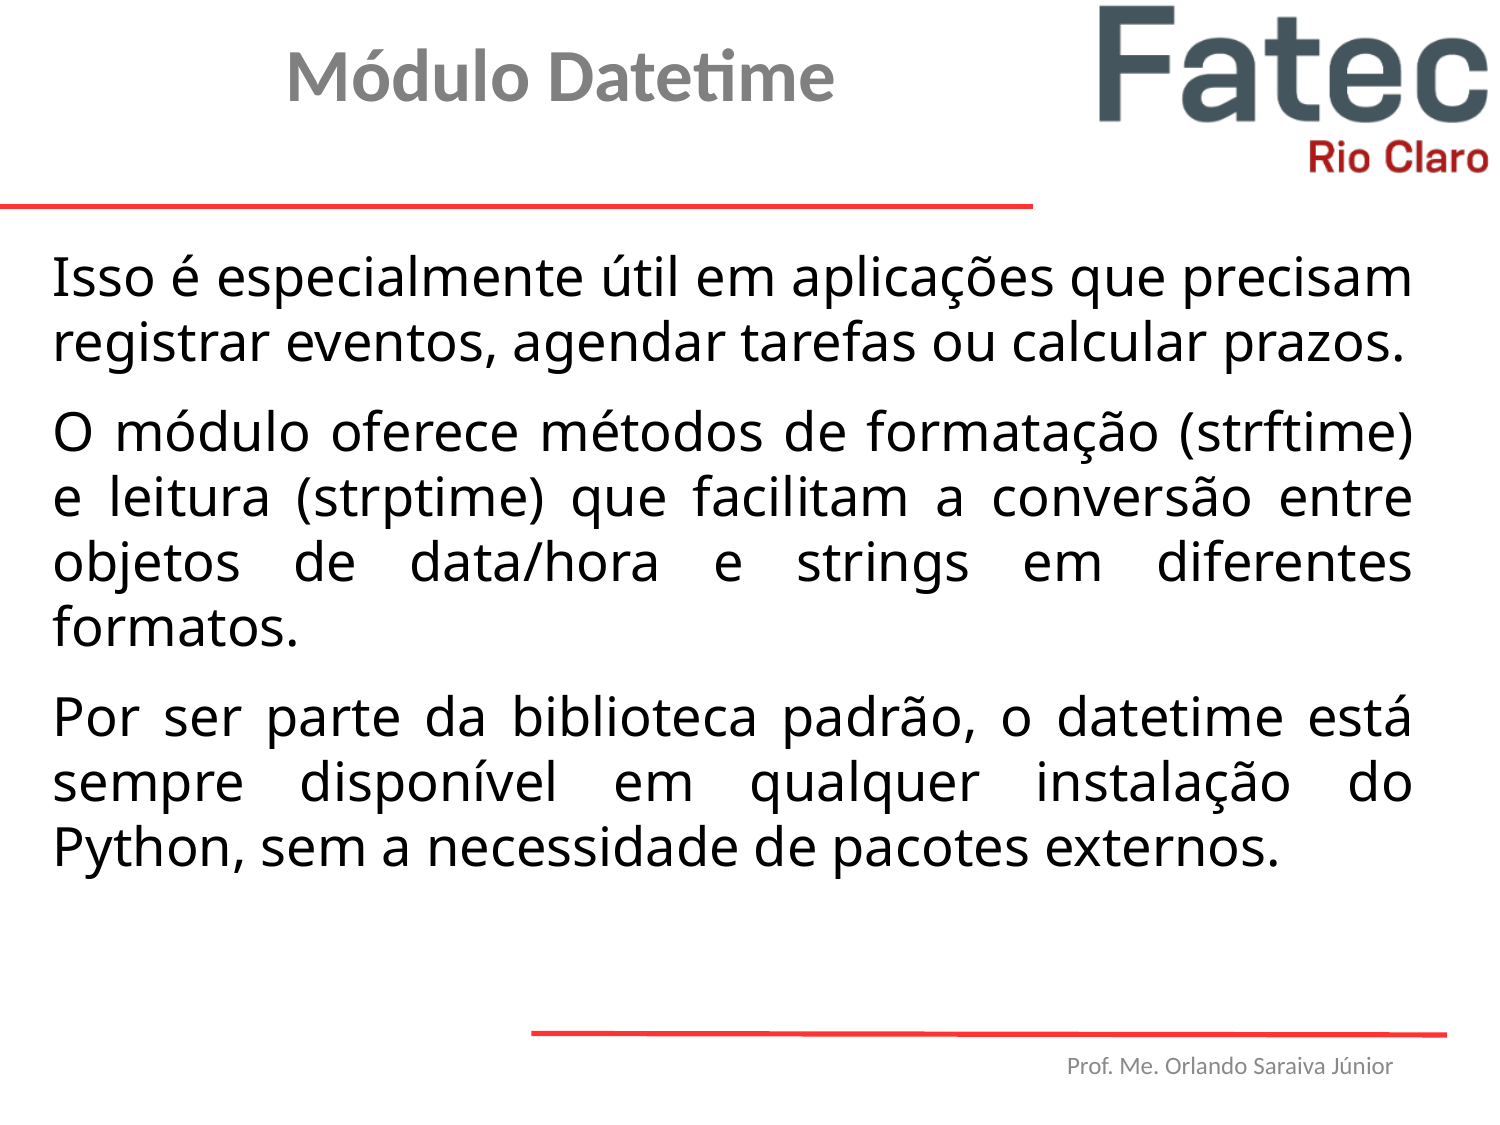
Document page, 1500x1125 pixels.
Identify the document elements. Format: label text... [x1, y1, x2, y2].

title Módulo Datetime [29, 19, 1093, 207]
picture [1095, 0, 1496, 180]
list Isso é especialmente útil em aplicações que precisam registrar eventos, agendar tarefas ou calcular prazos. O módulo oferece métodos de formatação (strftime) e leitura (strptime) que facilitam a conversão entre objetos de data/hora e strings em diferentes formatos. Por ser parte da biblioteca padrão, o datetime está sempre disponível em qualquer instalação do Python, sem a necessidade de pacotes externos. [37, 234, 1431, 1019]
